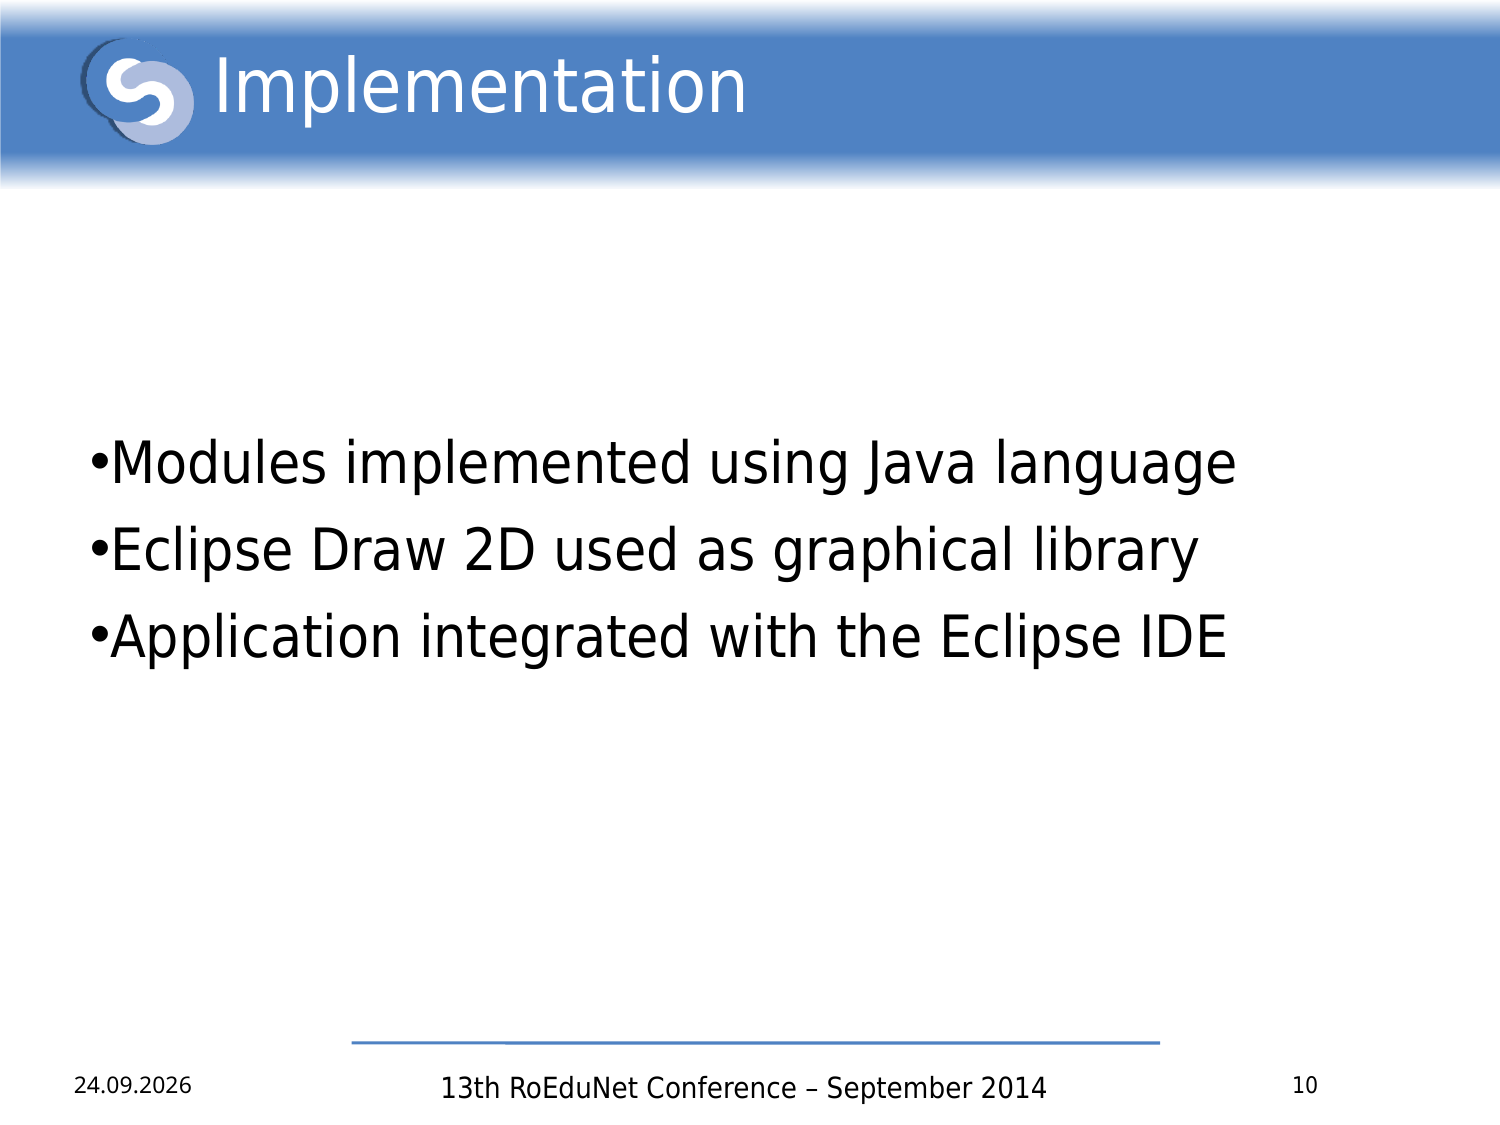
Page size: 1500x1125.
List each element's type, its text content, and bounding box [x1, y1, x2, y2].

list Modules implemented using Java language Eclipse Draw 2D used as graphical library Application integrated with the Eclipse IDE [75, 213, 1426, 882]
picture [0, 0, 1500, 189]
text_box 13th RoEduNet Conference – September 2014 [421, 1061, 1067, 1108]
text_box 12.09.2014 [59, 1062, 245, 1109]
title Implementation [199, 11, 1425, 155]
text_box <number> [1277, 1061, 1426, 1108]
